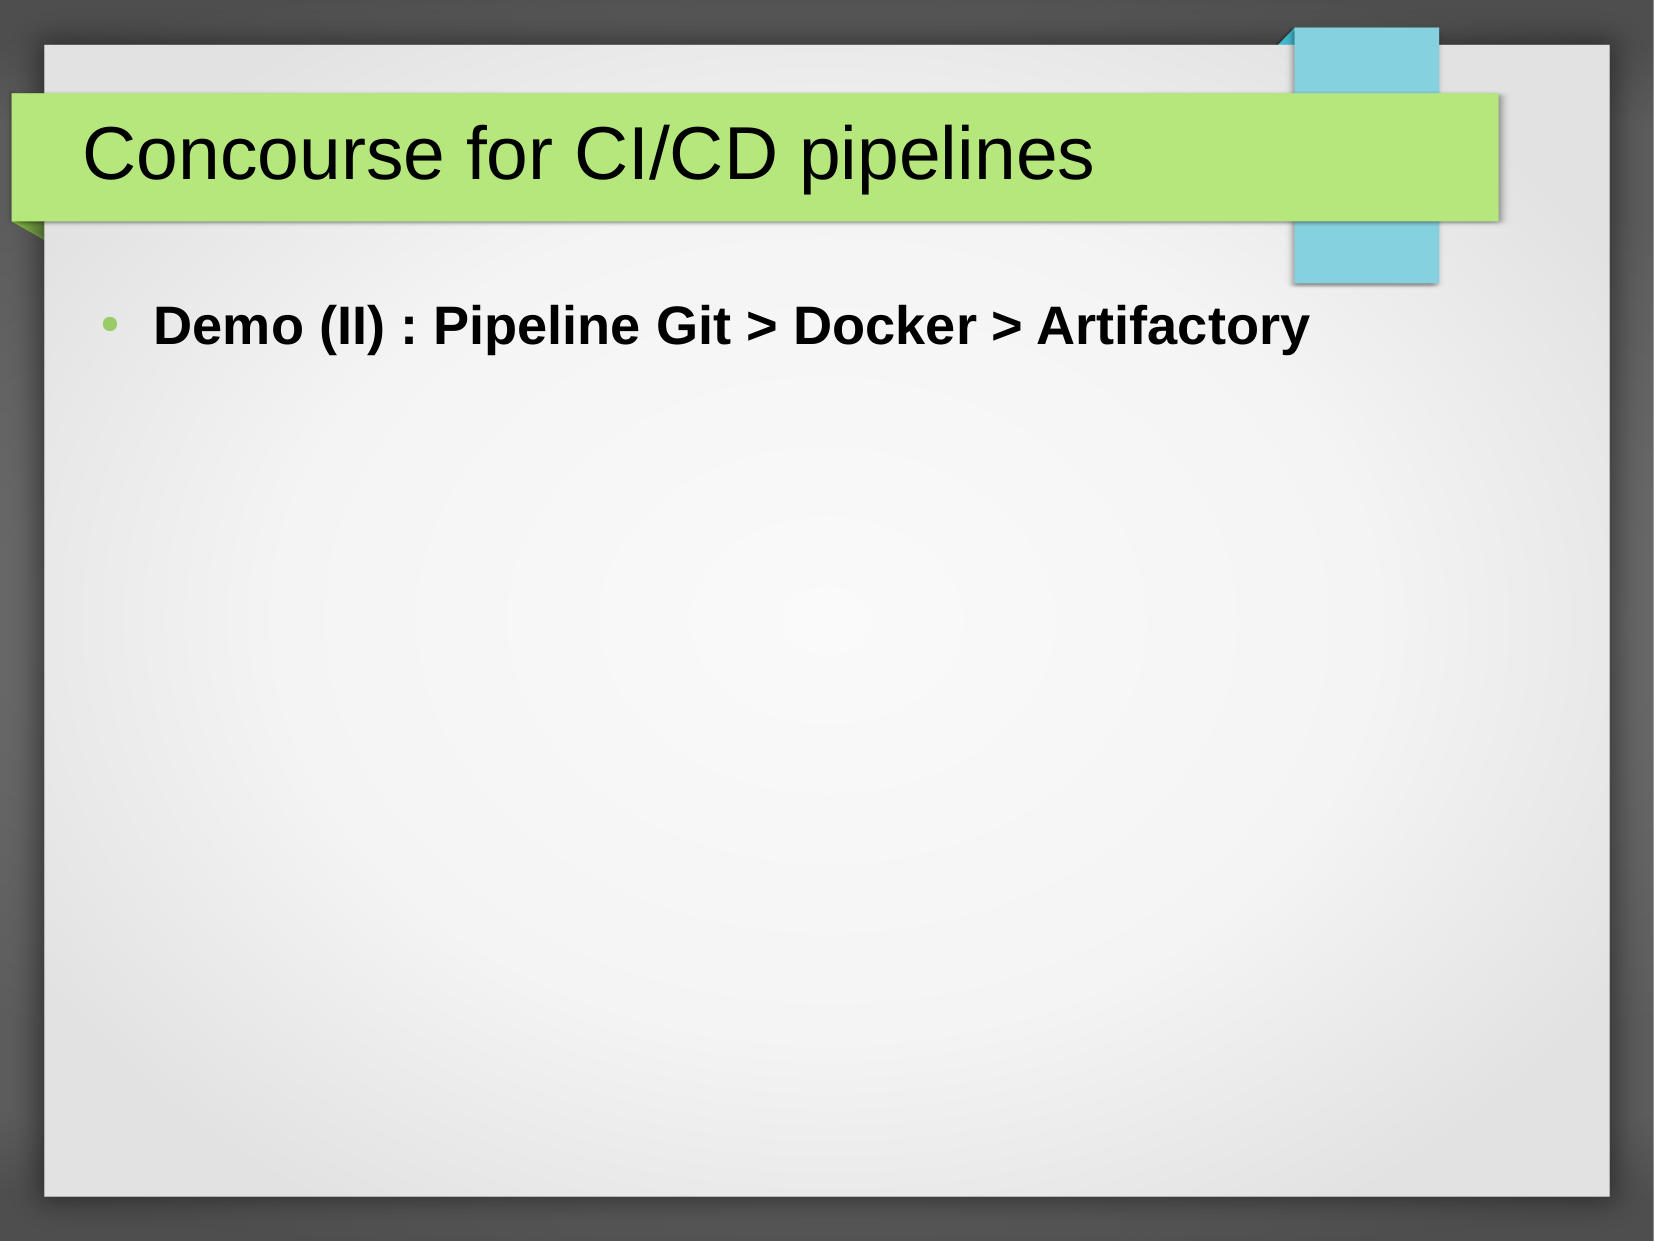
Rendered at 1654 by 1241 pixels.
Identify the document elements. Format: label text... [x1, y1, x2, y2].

picture [0, 0, 1654, 1241]
list Demo (II) : Pipeline Git > Docker > Artifactory [82, 295, 1571, 1015]
title Concourse for CI/CD pipelines [82, 94, 1264, 213]
